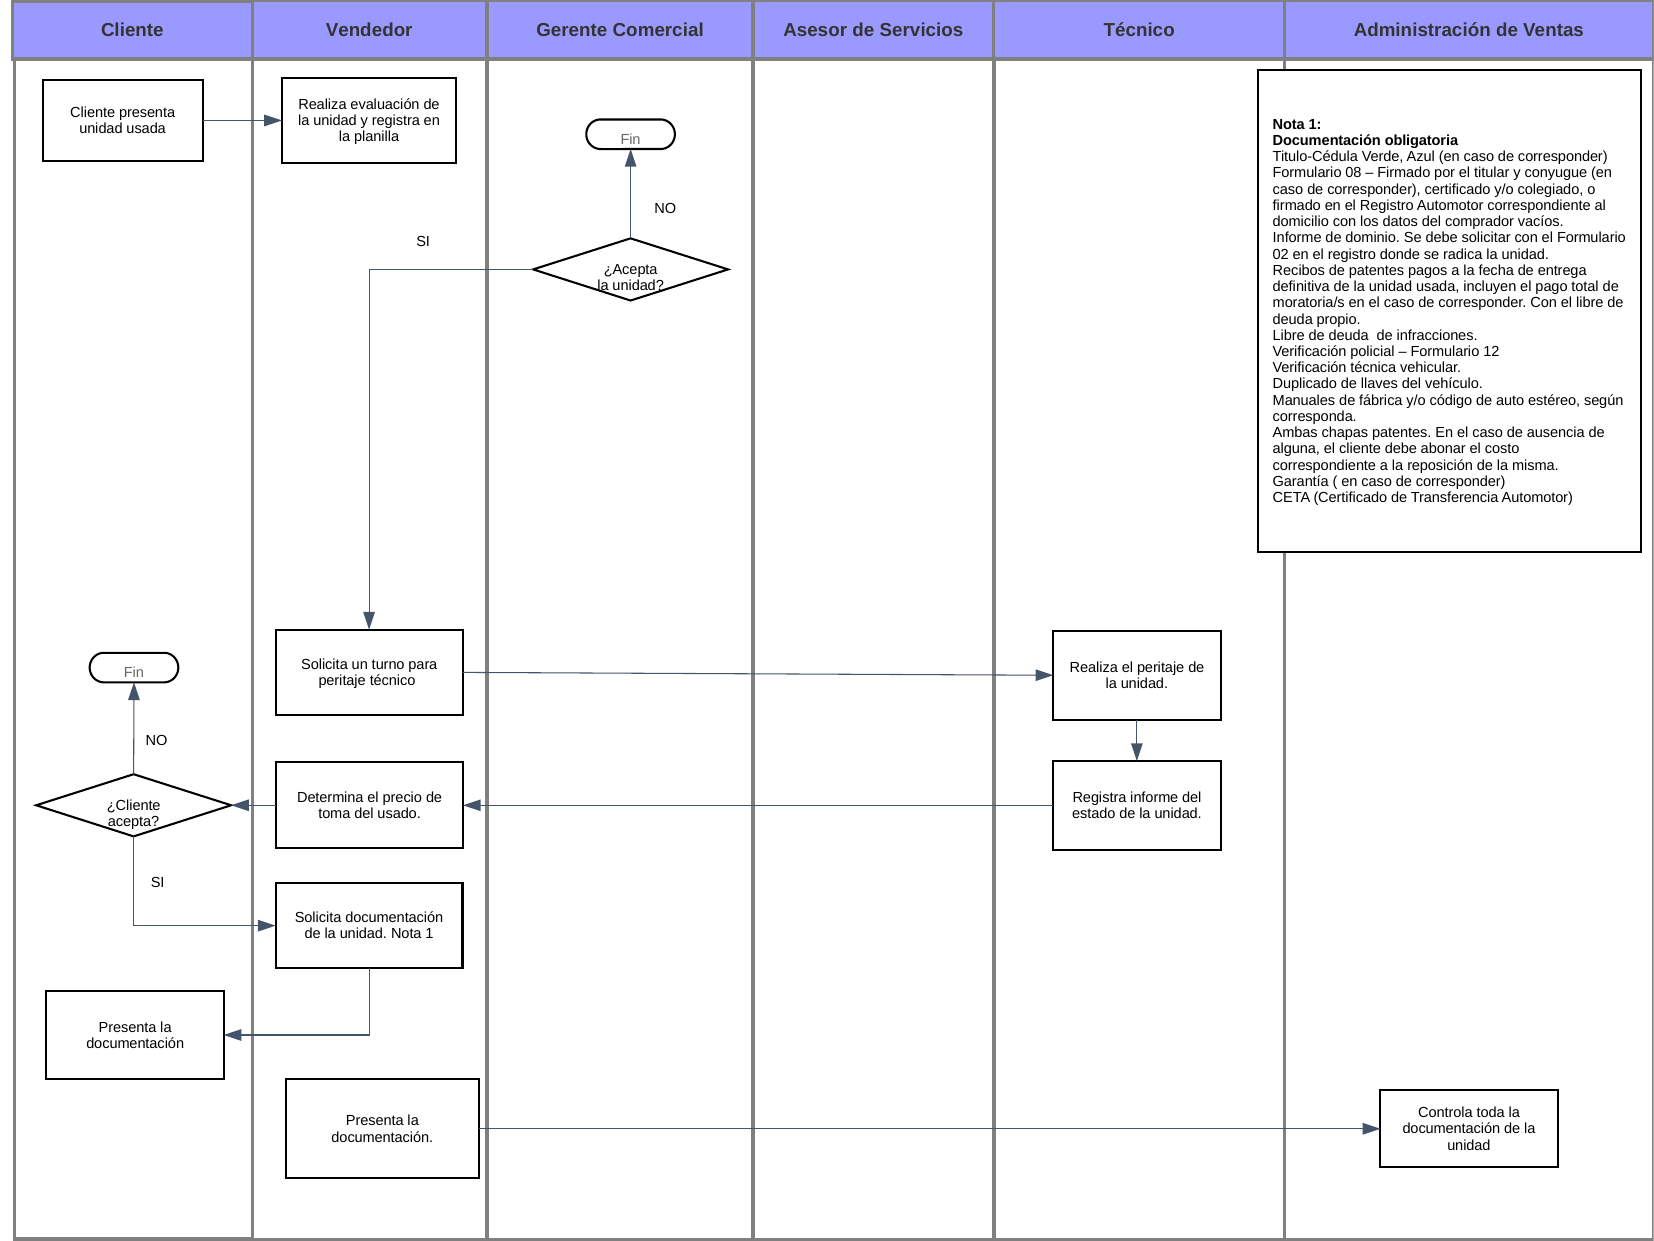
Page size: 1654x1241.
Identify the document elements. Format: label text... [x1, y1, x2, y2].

text_box NO [638, 192, 692, 225]
text_box ¿Cliente acepta? [36, 774, 231, 837]
text_box Determina el precio de toma del usado. [276, 762, 463, 849]
text_box Nota 1: Documentación obligatoria Titulo-Cédula Verde, Azul (en caso de corresponder) Formulario 08 – Firmado por el titular y conyugue (en caso de corresponder), certificado y/o colegiado, o firmado en el Registro Automotor correspondiente al domicilio con los datos del comprador vacíos. Informe de dominio. Se debe solicitar con el Formulario 02 en el registro donde se radica la unidad. Recibos de patentes pagos a la fecha de entrega definitiva de la unidad usada, incluyen el pago total de moratoria/s en el caso de corresponder. Con el libre de deuda propio. Libre de deuda de infracciones. Verificación policial – Formulario 12 Verificación técnica vehicular. Duplicado de llaves del vehículo. Manuales de fábrica y/o código de auto estéreo, según corresponda. Ambas chapas patentes. En el caso de ausencia de alguna, el cliente debe abonar el costo correspondiente a la reposición de la misma. Garantía ( en caso de corresponder) CETA (Certificado de Transferencia Automotor) [1257, 69, 1641, 553]
text_box NO [129, 725, 184, 757]
text_box Solicita documentación de la unidad. Nota 1 [275, 882, 463, 969]
text_box Gerente Comercial [487, 0, 754, 60]
text_box SI [135, 867, 180, 917]
text_box Registra informe del estado de la unidad. [1053, 760, 1221, 850]
text_box Asesor de Servicios [754, 0, 993, 60]
text_box Cliente presenta unidad usada [42, 80, 203, 161]
text_box Fin [89, 652, 179, 683]
text_box Administración de Ventas [1284, 0, 1654, 59]
text_box Vendedor [254, 0, 487, 60]
text_box SI [401, 226, 446, 275]
text_box Cliente [12, 0, 253, 59]
text_box Presenta la documentación [46, 990, 224, 1080]
text_box ¿Acepta la unidad? [534, 238, 729, 301]
text_box Solicita un turno para peritaje técnico [275, 629, 463, 716]
text_box Realiza el peritaje de la unidad. [1053, 630, 1221, 720]
text_box Fin [586, 119, 675, 150]
text_box Técnico [993, 0, 1285, 60]
text_box Realiza evaluación de la unidad y registra en la planilla [281, 77, 457, 164]
text_box Controla toda la documentación de la unidad [1380, 1090, 1558, 1168]
text_box Presenta la documentación. [285, 1079, 479, 1179]
